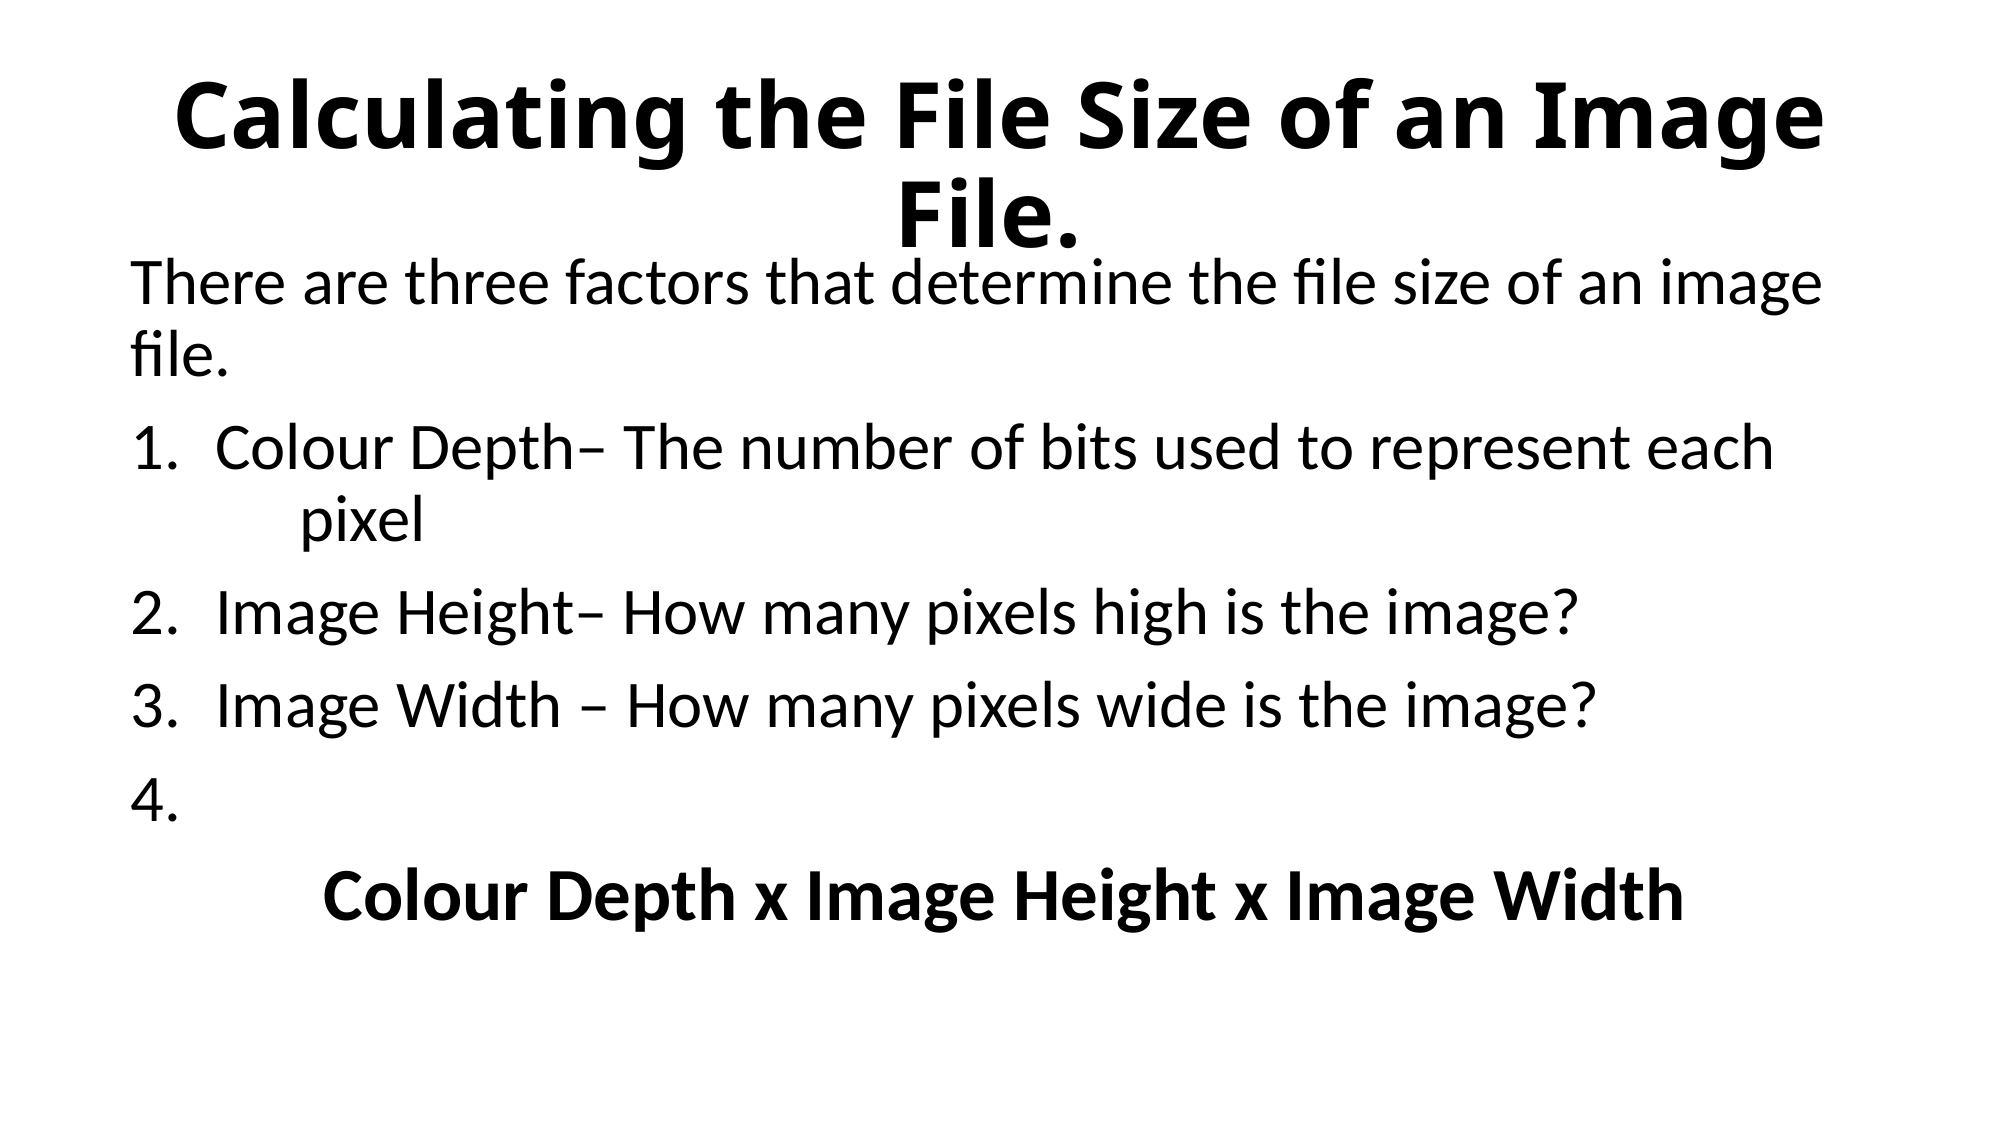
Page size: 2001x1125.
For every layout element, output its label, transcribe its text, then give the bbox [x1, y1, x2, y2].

title Calculating the File Size of an Image File. [137, 59, 1863, 239]
list There are three factors that determine the file size of an image file. Colour Depth– The number of bits used to represent each pixel Image Height– How many pixels high is the image? Image Width – How many pixels wide is the image? Colour Depth x Image Height x Image Width [115, 239, 1896, 1066]
